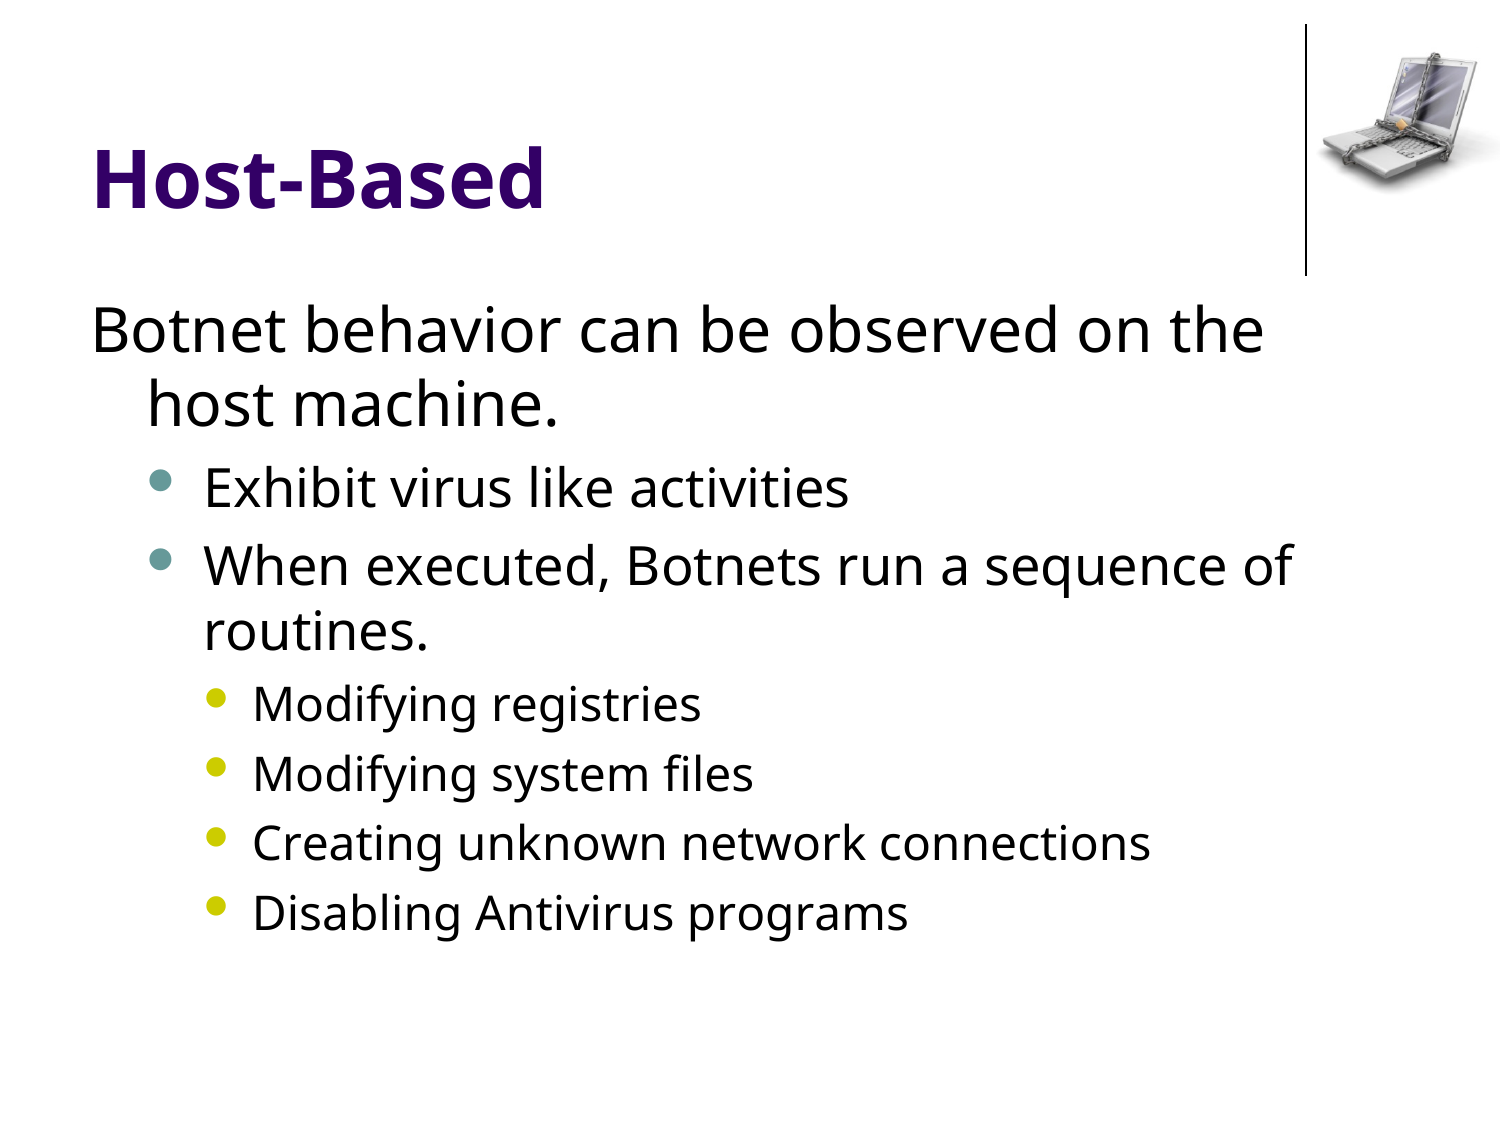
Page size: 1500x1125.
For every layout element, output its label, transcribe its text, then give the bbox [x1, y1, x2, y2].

picture [1313, 41, 1500, 200]
title Host-Based [74, 20, 1313, 233]
list Botnet behavior can be observed on the host machine. Exhibit virus like activities When executed, Botnets run a sequence of routines. Modifying registries Modifying system files Creating unknown network connections Disabling Antivirus programs [75, 282, 1426, 1006]
